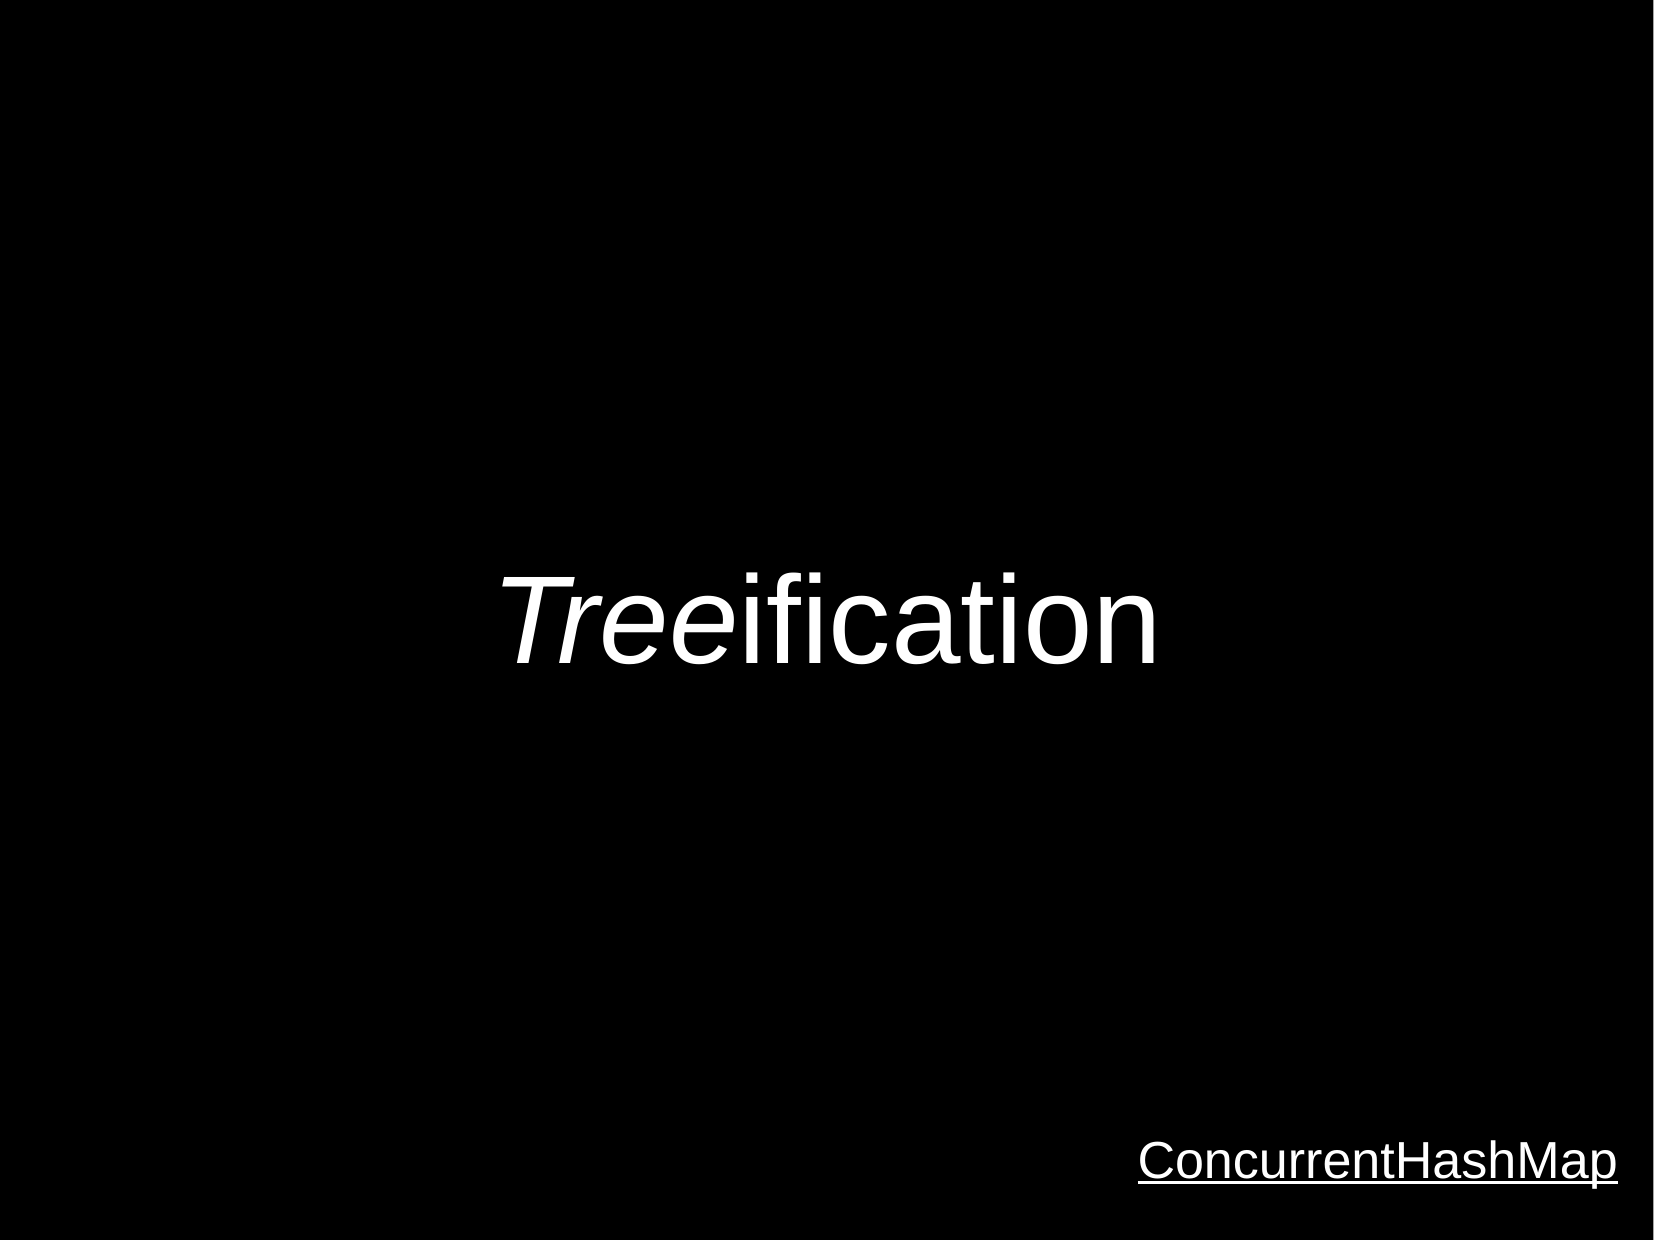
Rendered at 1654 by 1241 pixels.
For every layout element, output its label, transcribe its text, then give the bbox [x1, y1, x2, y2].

text_box ConcurrentHashMap [1100, 1080, 1654, 1241]
subtitle Treeification [0, 0, 1654, 1241]
